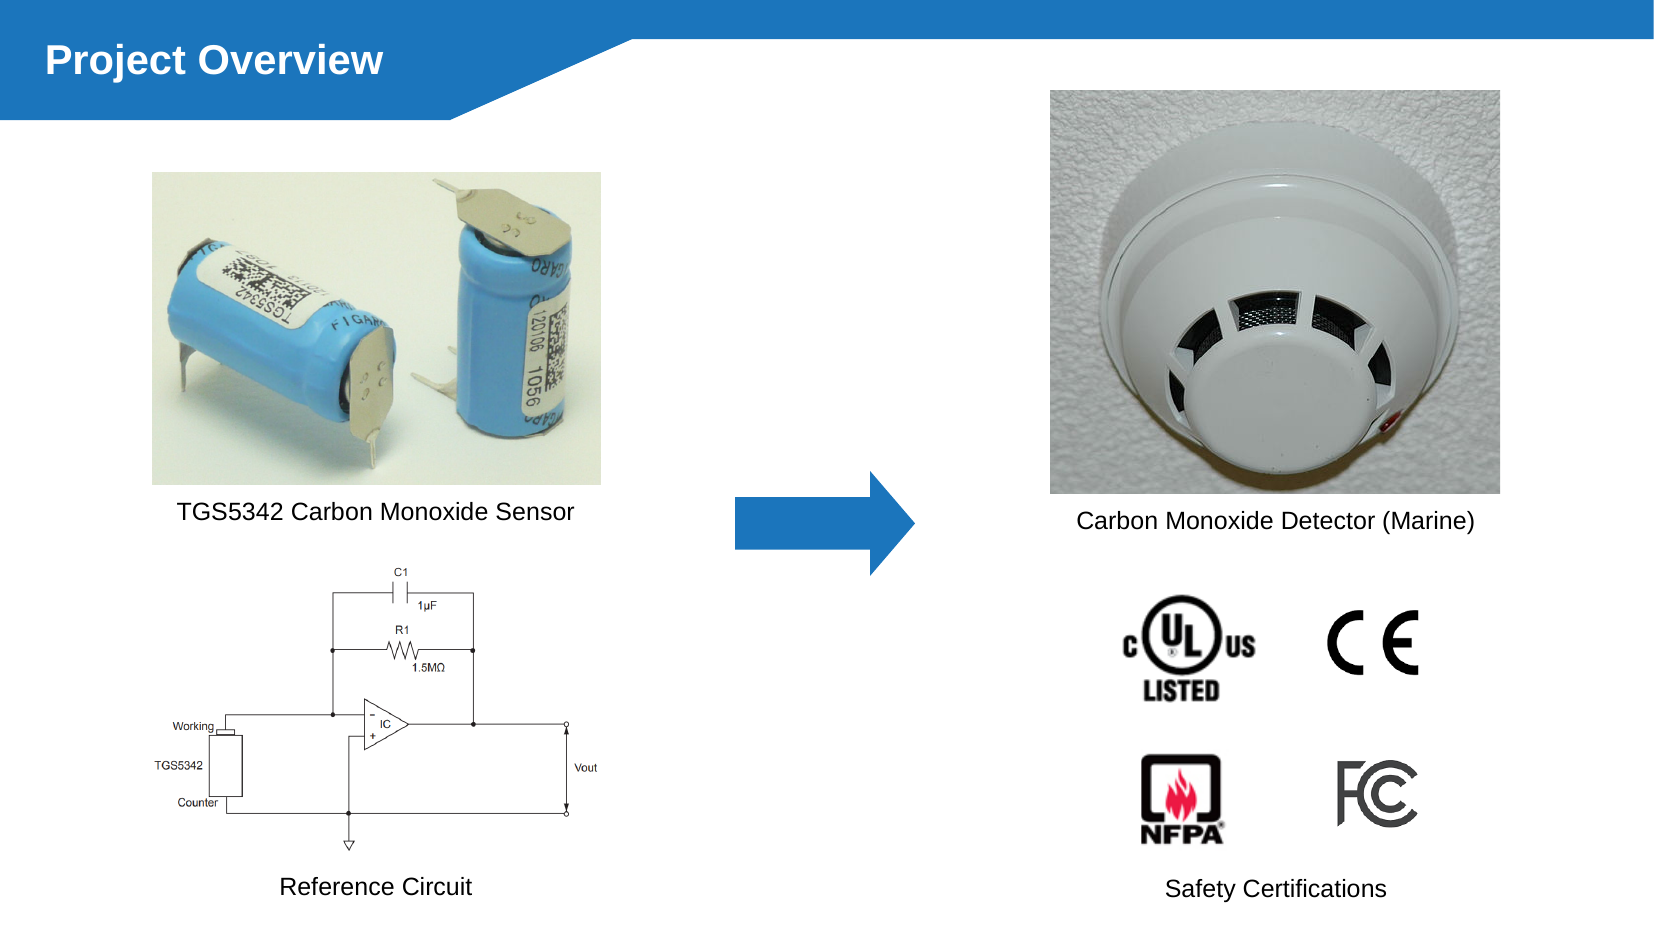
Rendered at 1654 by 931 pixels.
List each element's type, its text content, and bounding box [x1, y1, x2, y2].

text_box TGS5342 Carbon Monoxide Sensor [152, 484, 601, 541]
text_box Project Overview [30, 0, 406, 121]
picture [152, 172, 601, 484]
picture [1141, 737, 1239, 860]
text_box Reference Circuit [152, 859, 601, 916]
text_box Carbon Monoxide Detector (Marine) [1052, 493, 1501, 549]
picture [1106, 573, 1301, 724]
picture [1336, 760, 1444, 841]
text_box [735, 470, 916, 576]
picture [1315, 600, 1444, 691]
picture [1050, 90, 1501, 494]
text_box Safety Certifications [1052, 860, 1501, 917]
picture [150, 565, 601, 856]
